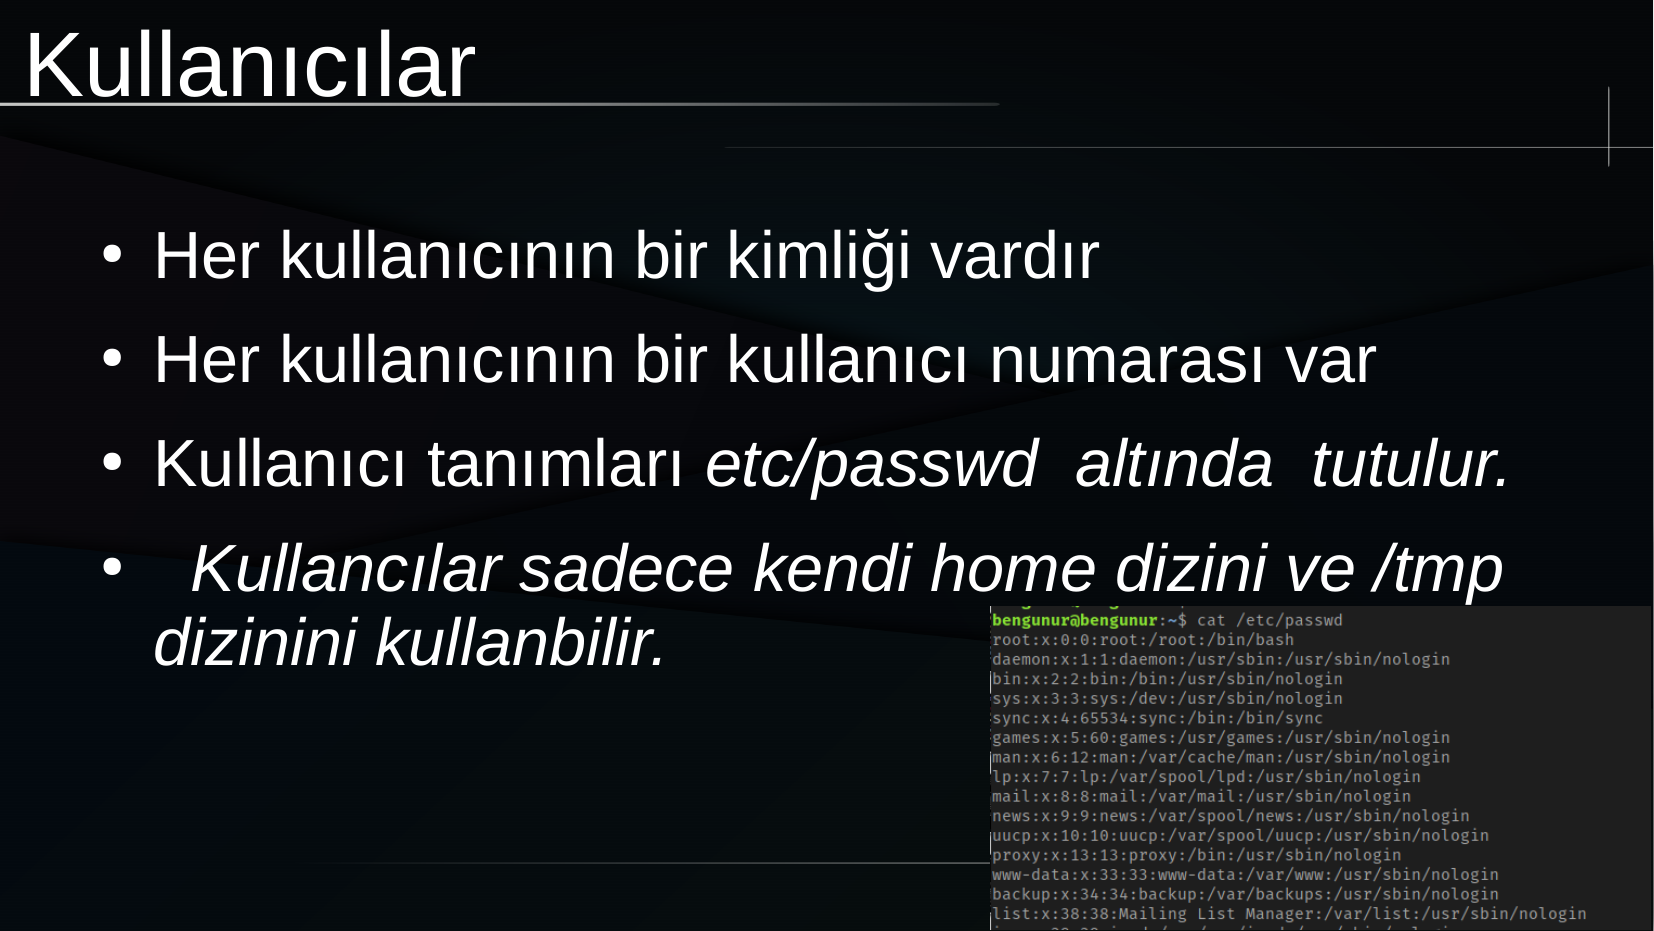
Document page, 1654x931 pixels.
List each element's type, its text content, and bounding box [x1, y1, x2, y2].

title Kullanıcılar [23, 11, 1589, 119]
picture [0, 0, 1654, 931]
list Her kullanıcının bir kimliği vardır Her kullanıcının bir kullanıcı numarası var Kullanıcı tanımları etc/passwd altında tutulur. Kullancılar sadece kendi home dizini ve /tmp dizinini kullanbilir. [82, 217, 1571, 758]
